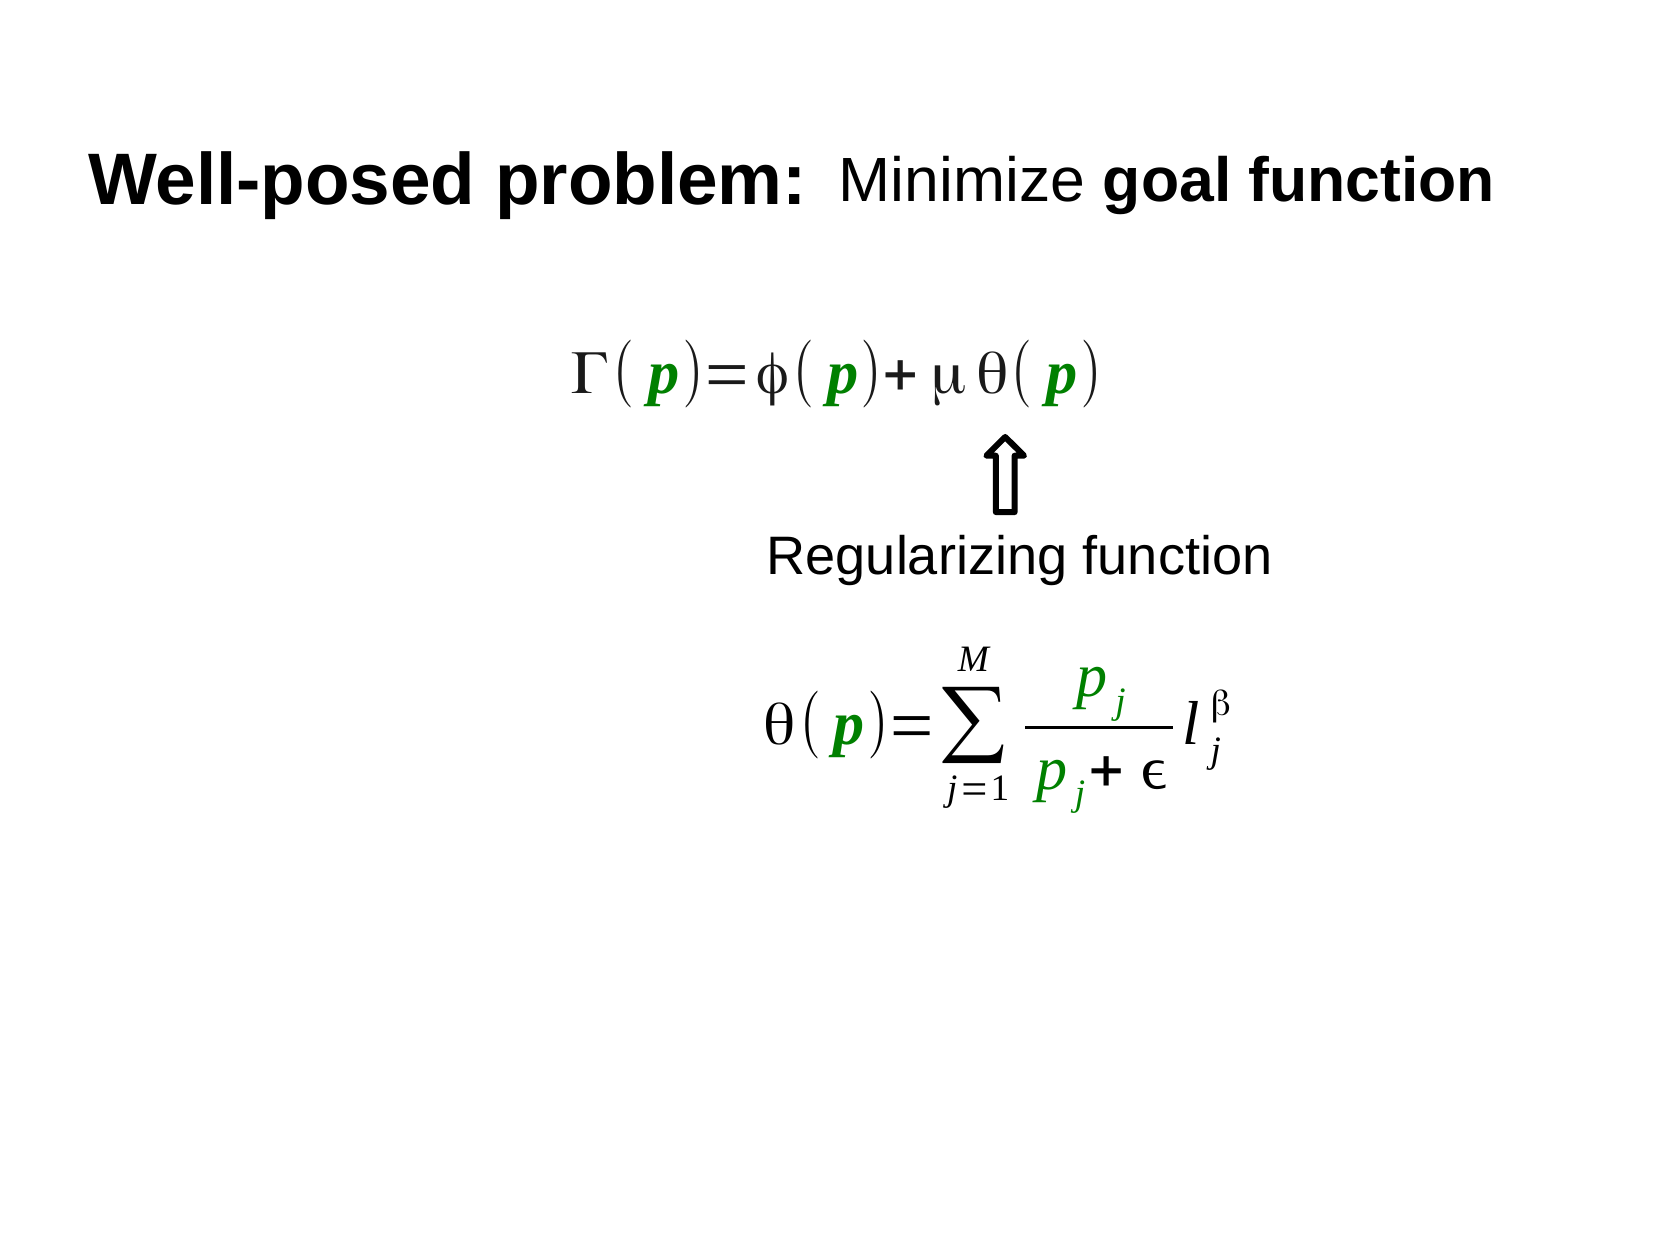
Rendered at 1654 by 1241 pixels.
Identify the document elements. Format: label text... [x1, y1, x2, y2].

text_box Regularizing function [751, 517, 1288, 601]
text_box Well-posed problem: [73, 131, 823, 241]
chart [562, 332, 1108, 413]
text_box Minimize goal function [824, 137, 1512, 233]
chart [756, 637, 1237, 816]
